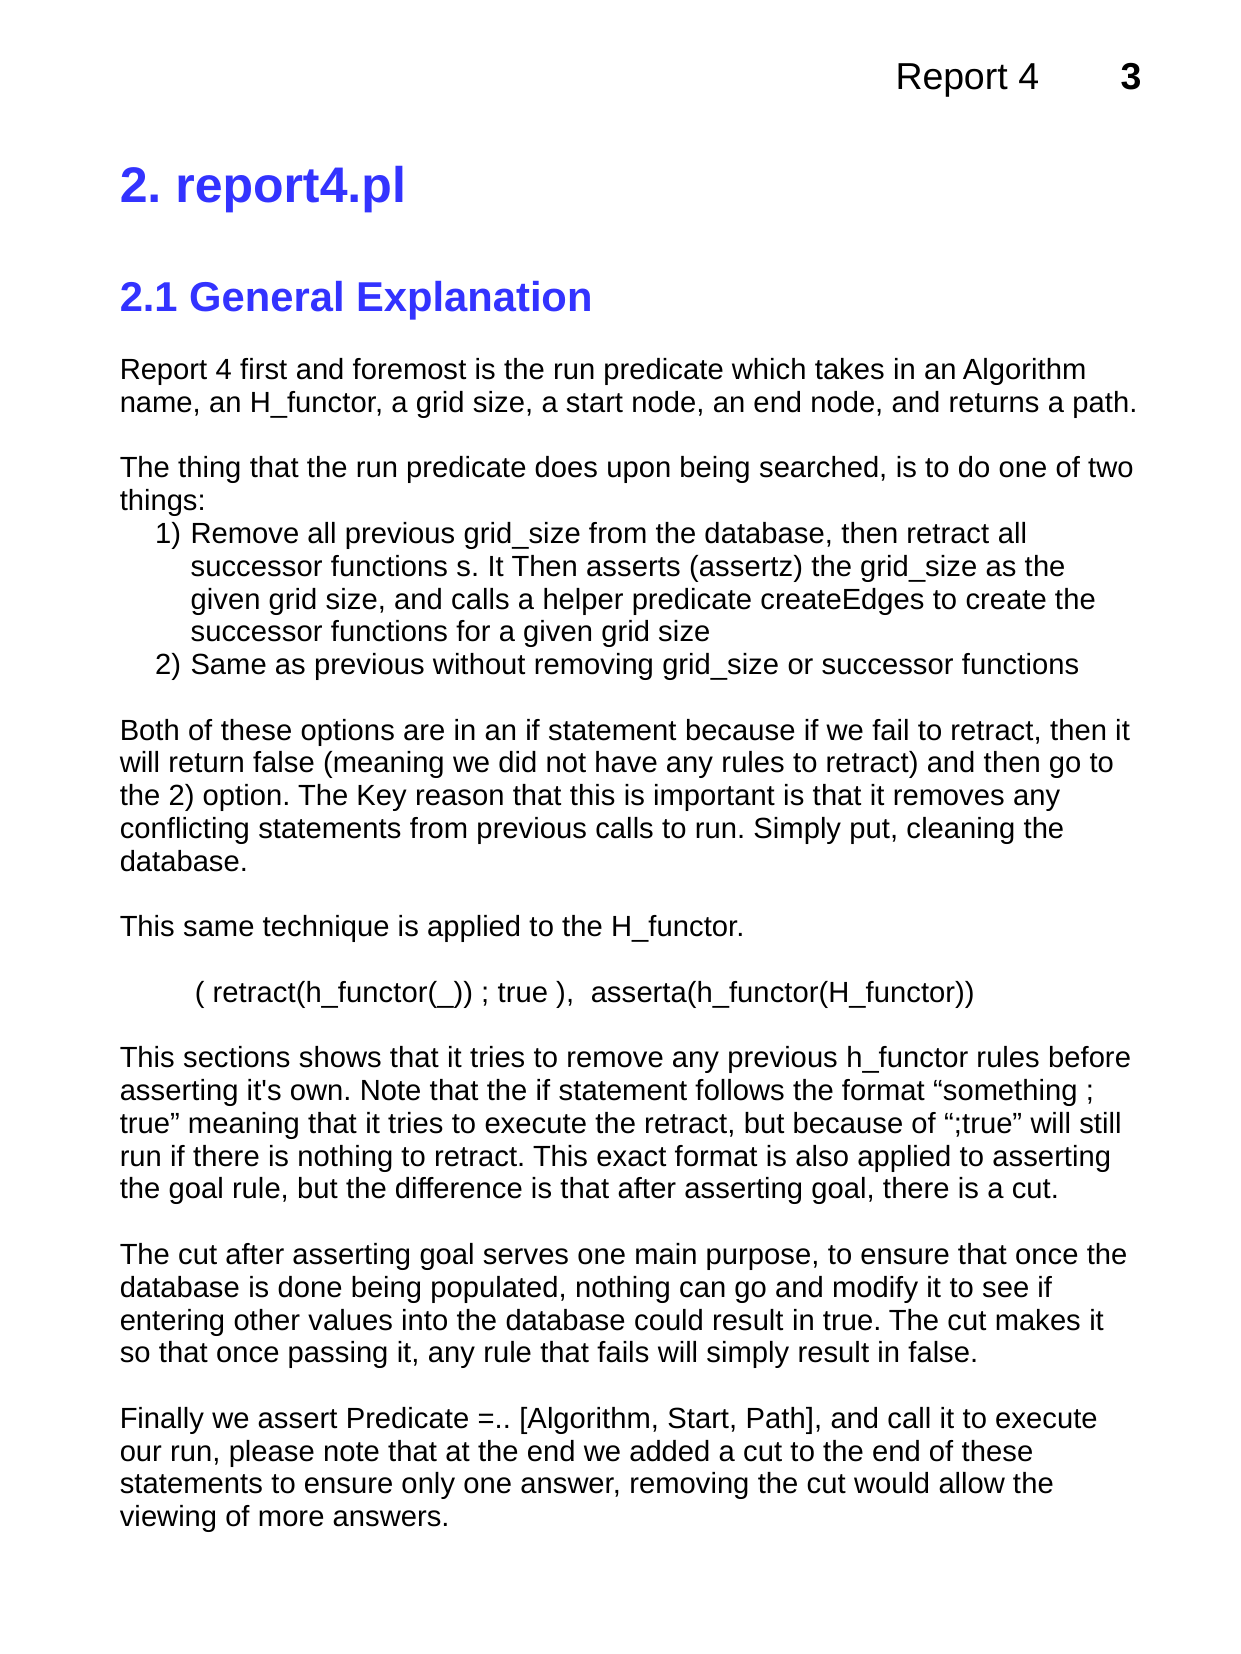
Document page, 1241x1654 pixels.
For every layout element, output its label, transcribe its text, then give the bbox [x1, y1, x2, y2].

text_box 2. report4.pl 2.1 General Explanation Report 4 first and foremost is the run predicate which takes in an Algorithm name, an H_functor, a grid size, a start node, an end node, and returns a path. The thing that the run predicate does upon being searched, is to do one of two things: Remove all previous grid_size from the database, then retract all successor functions s. It Then asserts (assertz) the grid_size as the given grid size, and calls a helper predicate createEdges to create the successor functions for a given grid size Same as previous without removing grid_size or successor functions Both of these options are in an if statement because if we fail to retract, then it will return false (meaning we did not have any rules to retract) and then go to the 2) option. The Key reason that this is important is that it removes any conflicting statements from previous calls to run. Simply put, cleaning the database. This same technique is applied to the H_functor. ( retract(h_functor(_)) ; true ), asserta(h_functor(H_functor)) This sections shows that it tries to remove any previous h_functor rules before asserting it's own. Note that the if statement follows the format “something ; true” meaning that it tries to execute the retract, but because of “;true” will still run if there is nothing to retract. This exact format is also applied to asserting the goal rule, but the difference is that after asserting goal, there is a cut. The cut after asserting goal serves one main purpose, to ensure that once the database is done being populated, nothing can go and modify it to see if entering other values into the database could result in true. The cut makes it so that once passing it, any rule that fails will simply result in false. Finally we assert Predicate =.. [Algorithm, Start, Path], and call it to execute our run, please note that at the end we added a cut to the end of these statements to ensure only one answer, removing the cut would allow the viewing of more answers. [105, 150, 1156, 1654]
text_box Report 4 3 [820, 6, 1241, 106]
